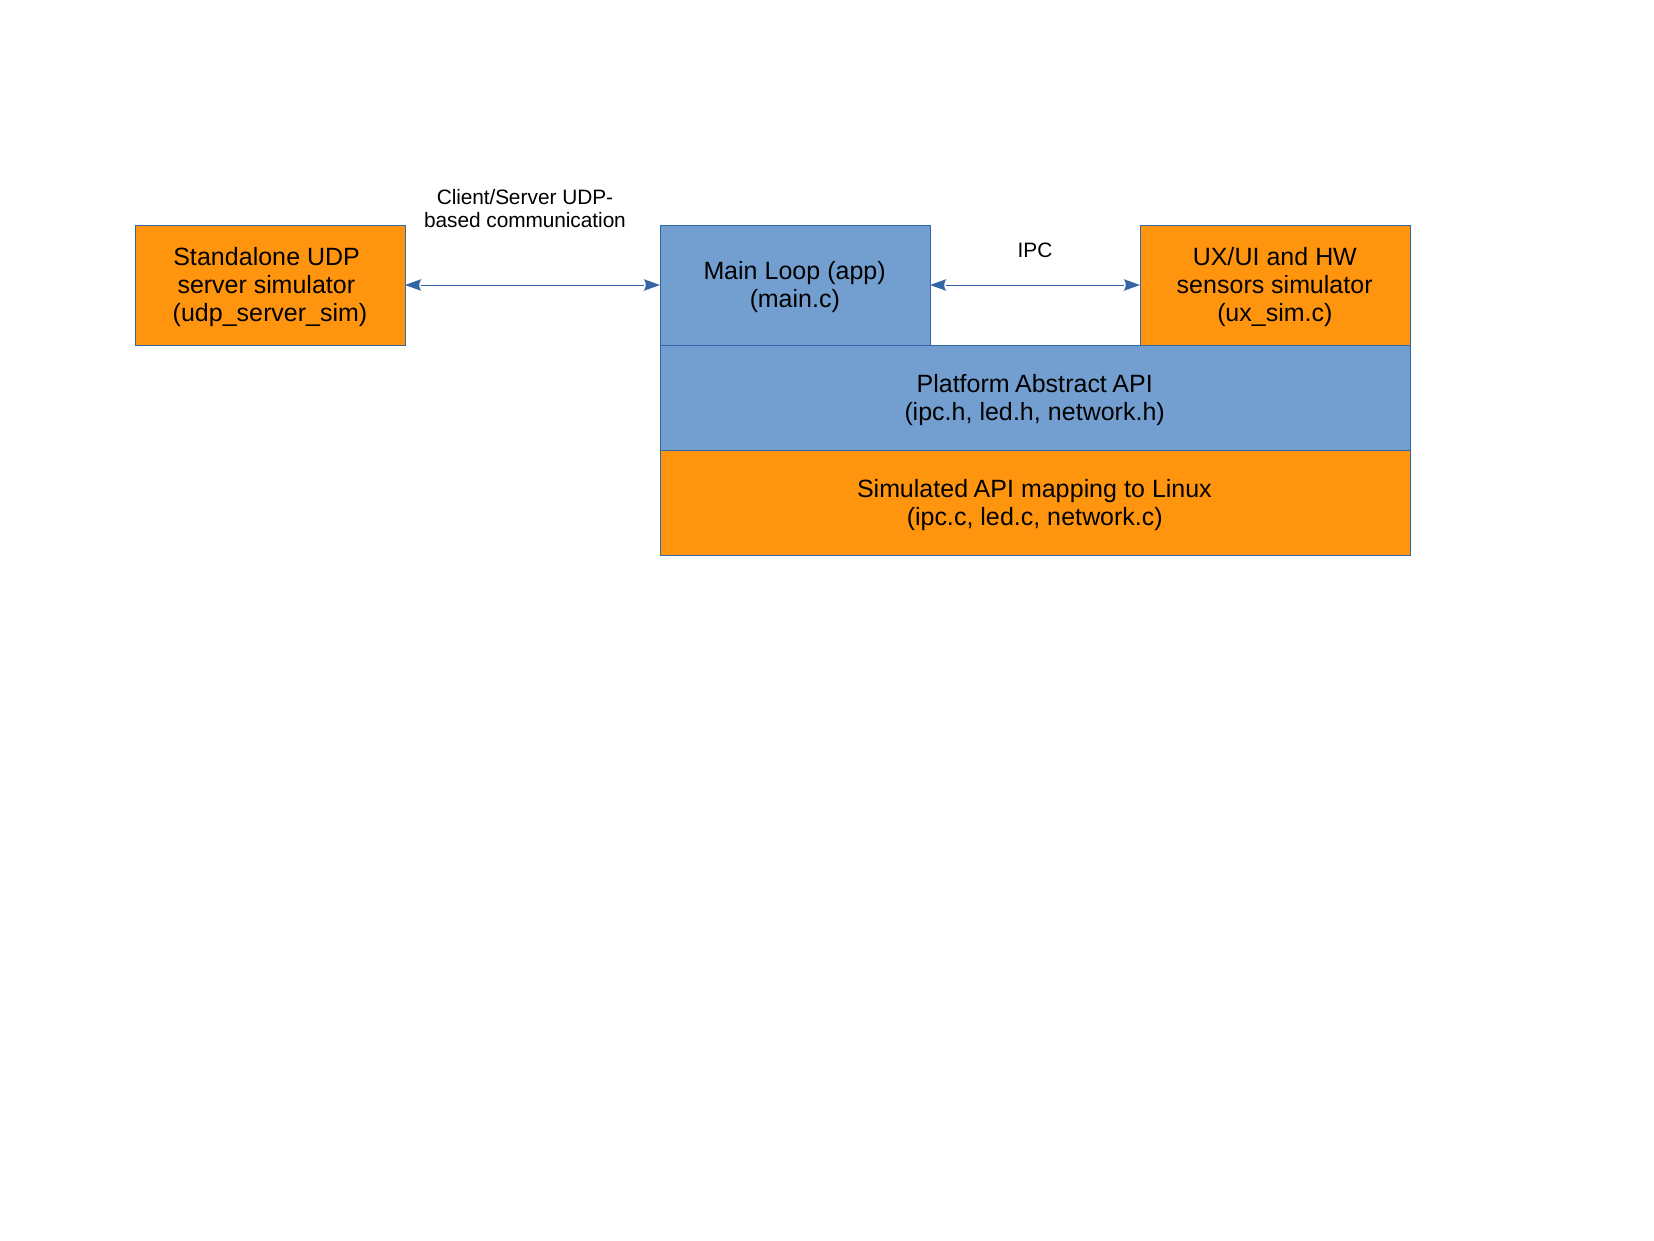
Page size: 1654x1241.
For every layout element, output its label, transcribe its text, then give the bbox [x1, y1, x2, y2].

text_box Platform Abstract API (ipc.h, led.h, network.h) [660, 345, 1411, 450]
text_box UX/UI and HW sensors simulator (ux_sim.c) [1140, 225, 1411, 345]
text_box Main Loop (app) (main.c) [660, 225, 931, 345]
text_box Client/Server UDP-based communication [405, 178, 646, 271]
text_box IPC [945, 231, 1126, 271]
text_box Standalone UDP server simulator (udp_server_sim) [135, 225, 406, 346]
text_box Simulated API mapping to Linux (ipc.c, led.c, network.c) [660, 450, 1411, 556]
